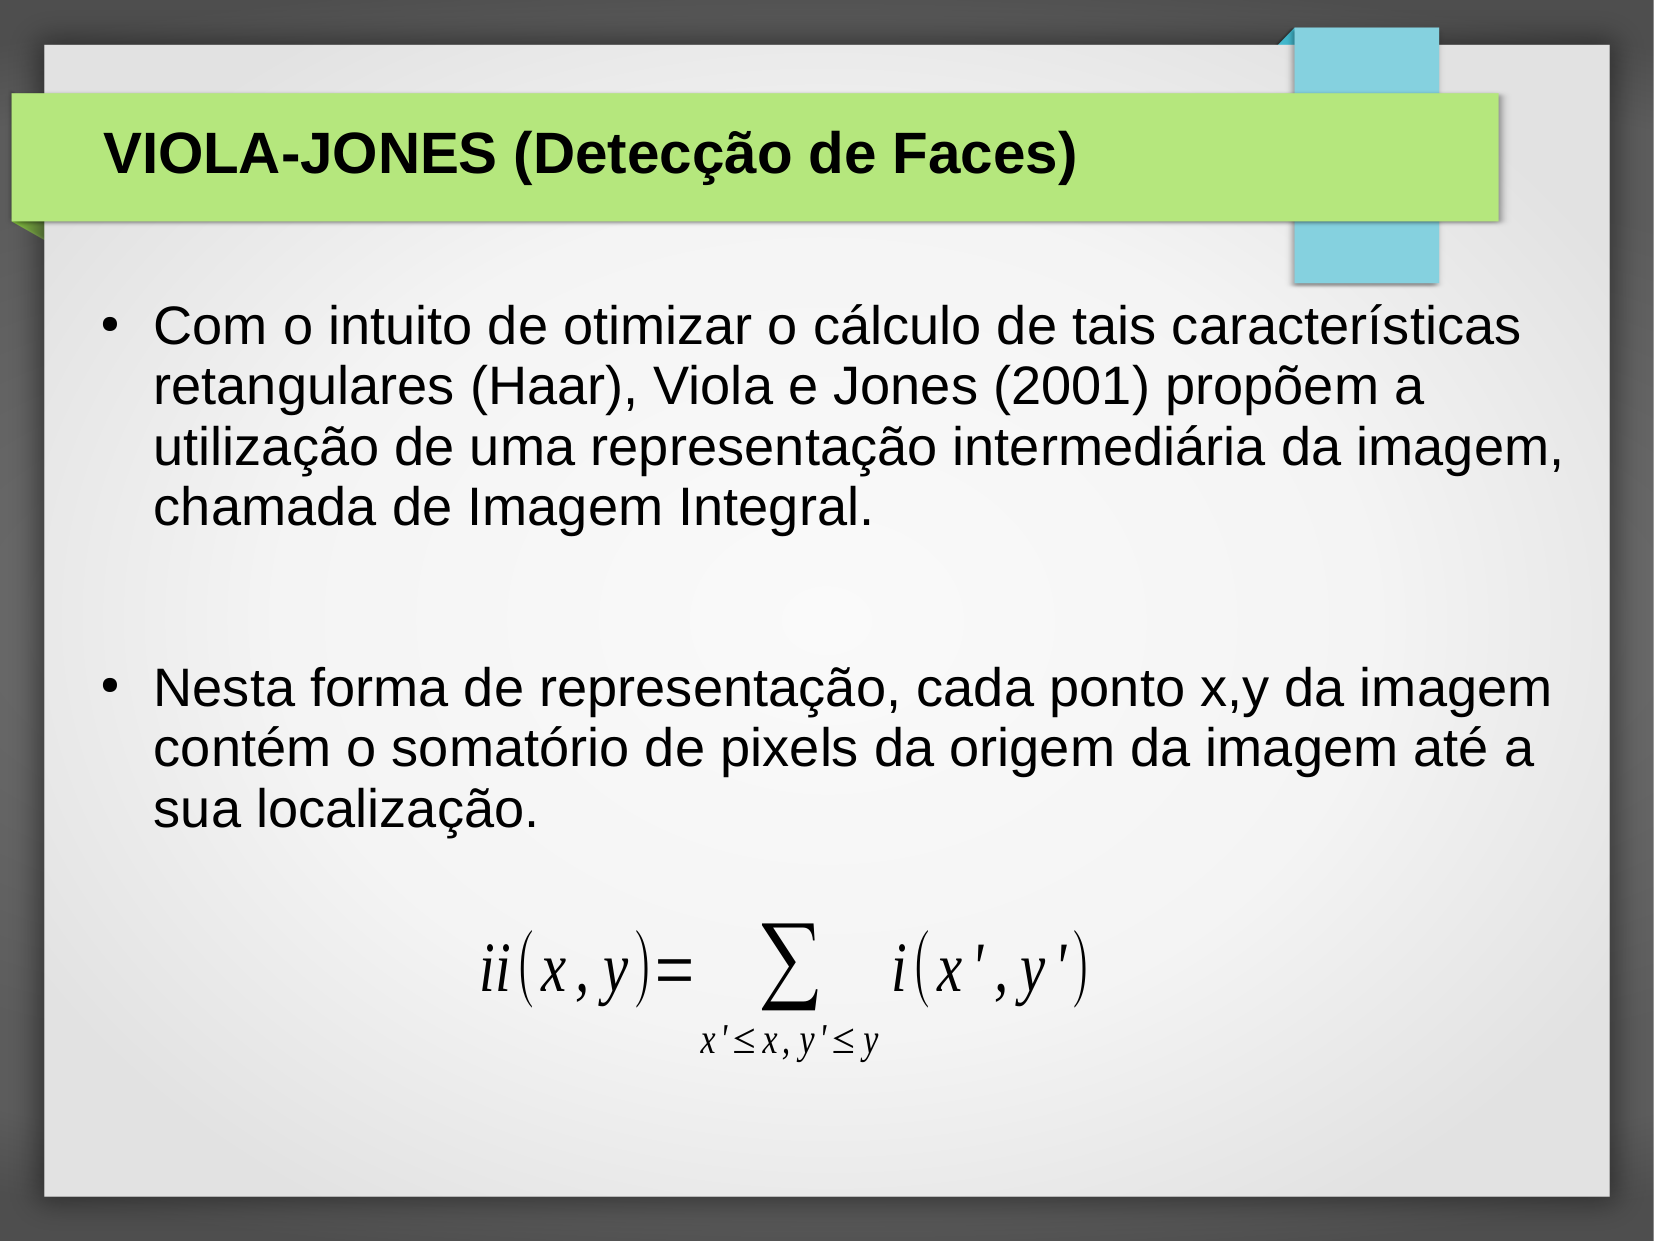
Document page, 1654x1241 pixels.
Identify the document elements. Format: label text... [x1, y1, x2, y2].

list Com o intuito de otimizar o cálculo de tais características retangulares (Haar), Viola e Jones (2001) propõem a utilização de uma representação intermediária da imagem, chamada de Imagem Integral. Nesta forma de representação, cada ponto x,y da imagem contém o somatório de pixels da origem da imagem até a sua localização. [82, 295, 1571, 1015]
title VIOLA-JONES (Detecção de Faces) [82, 94, 1264, 213]
picture [0, 0, 1654, 1241]
chart [472, 918, 1099, 1063]
